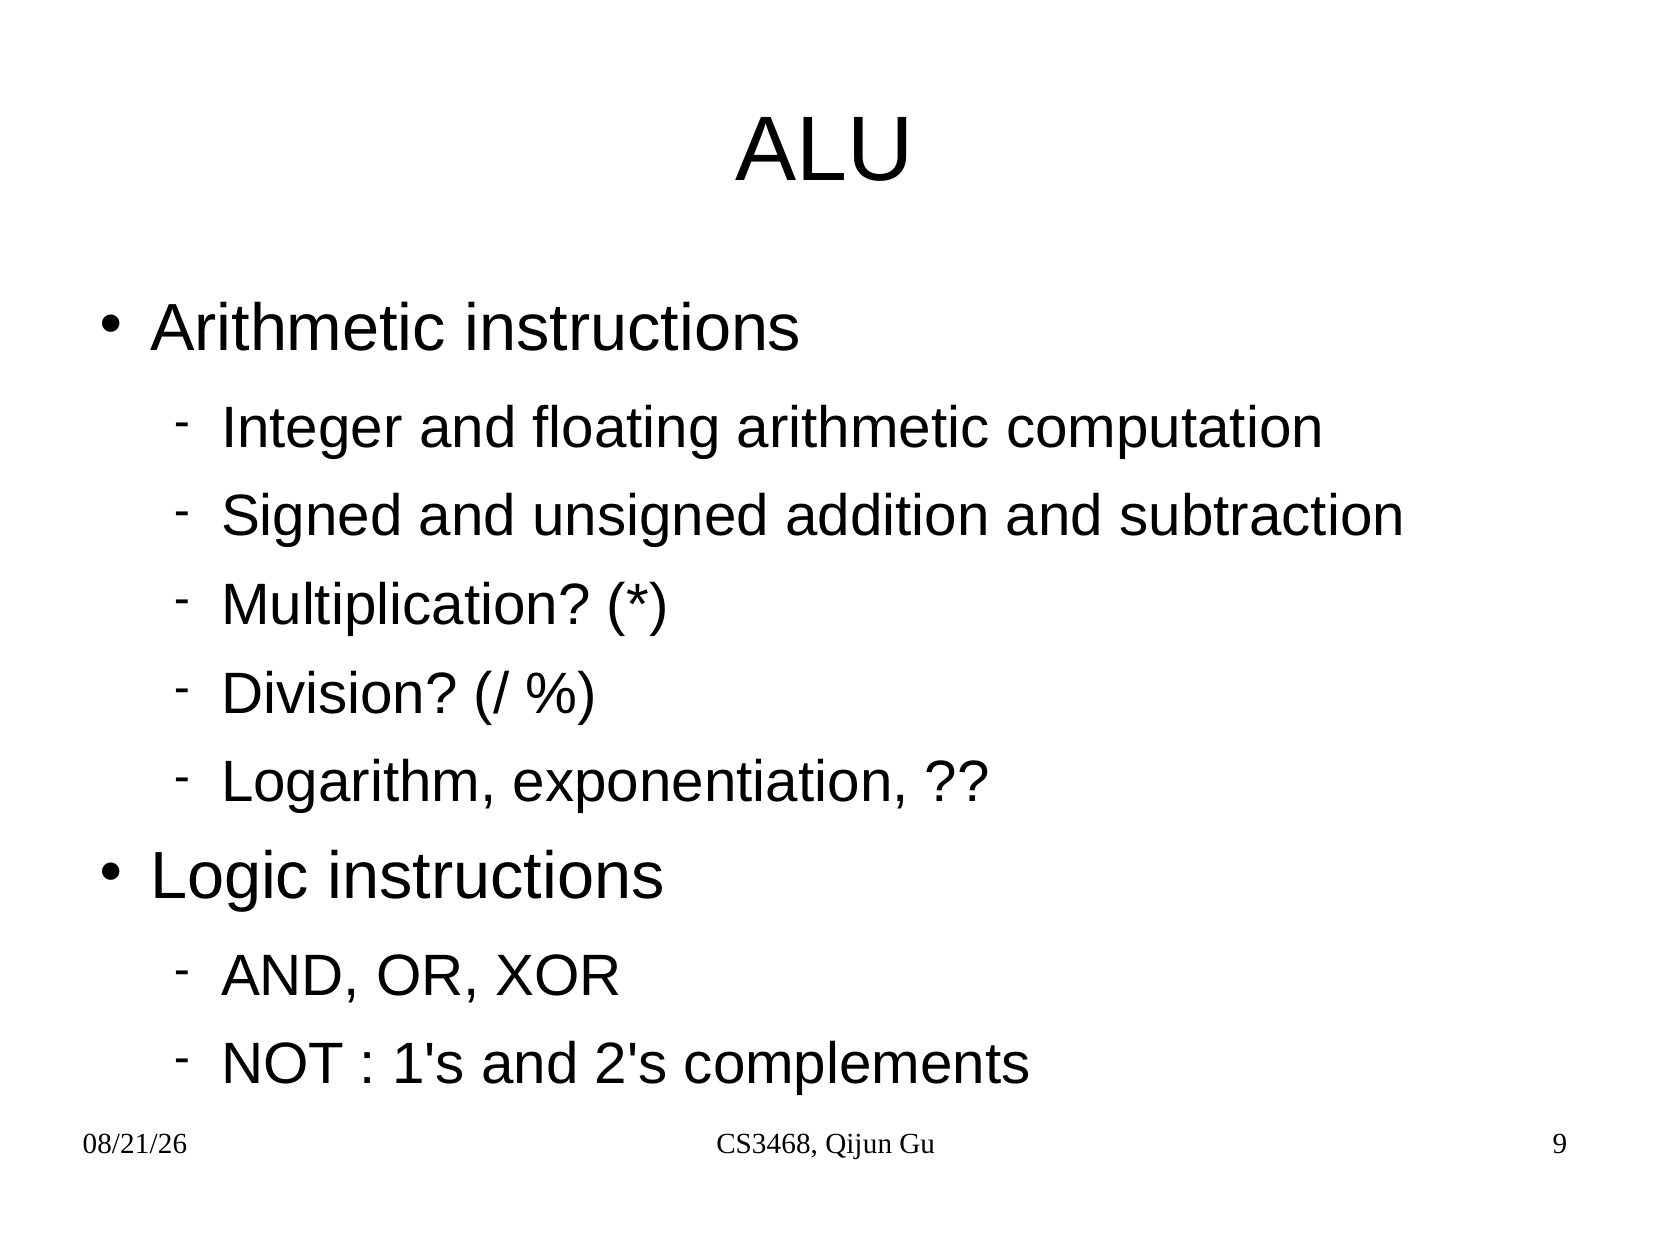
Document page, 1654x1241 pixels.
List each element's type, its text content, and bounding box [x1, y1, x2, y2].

title ALU [82, 56, 1568, 247]
list Arithmetic instructions Integer and floating arithmetic computation Signed and unsigned addition and subtraction Multiplication? (*) Division? (/ %) Logarithm, exponentiation, ?? Logic instructions AND, OR, XOR NOT : 1's and 2's complements [82, 290, 1568, 1097]
